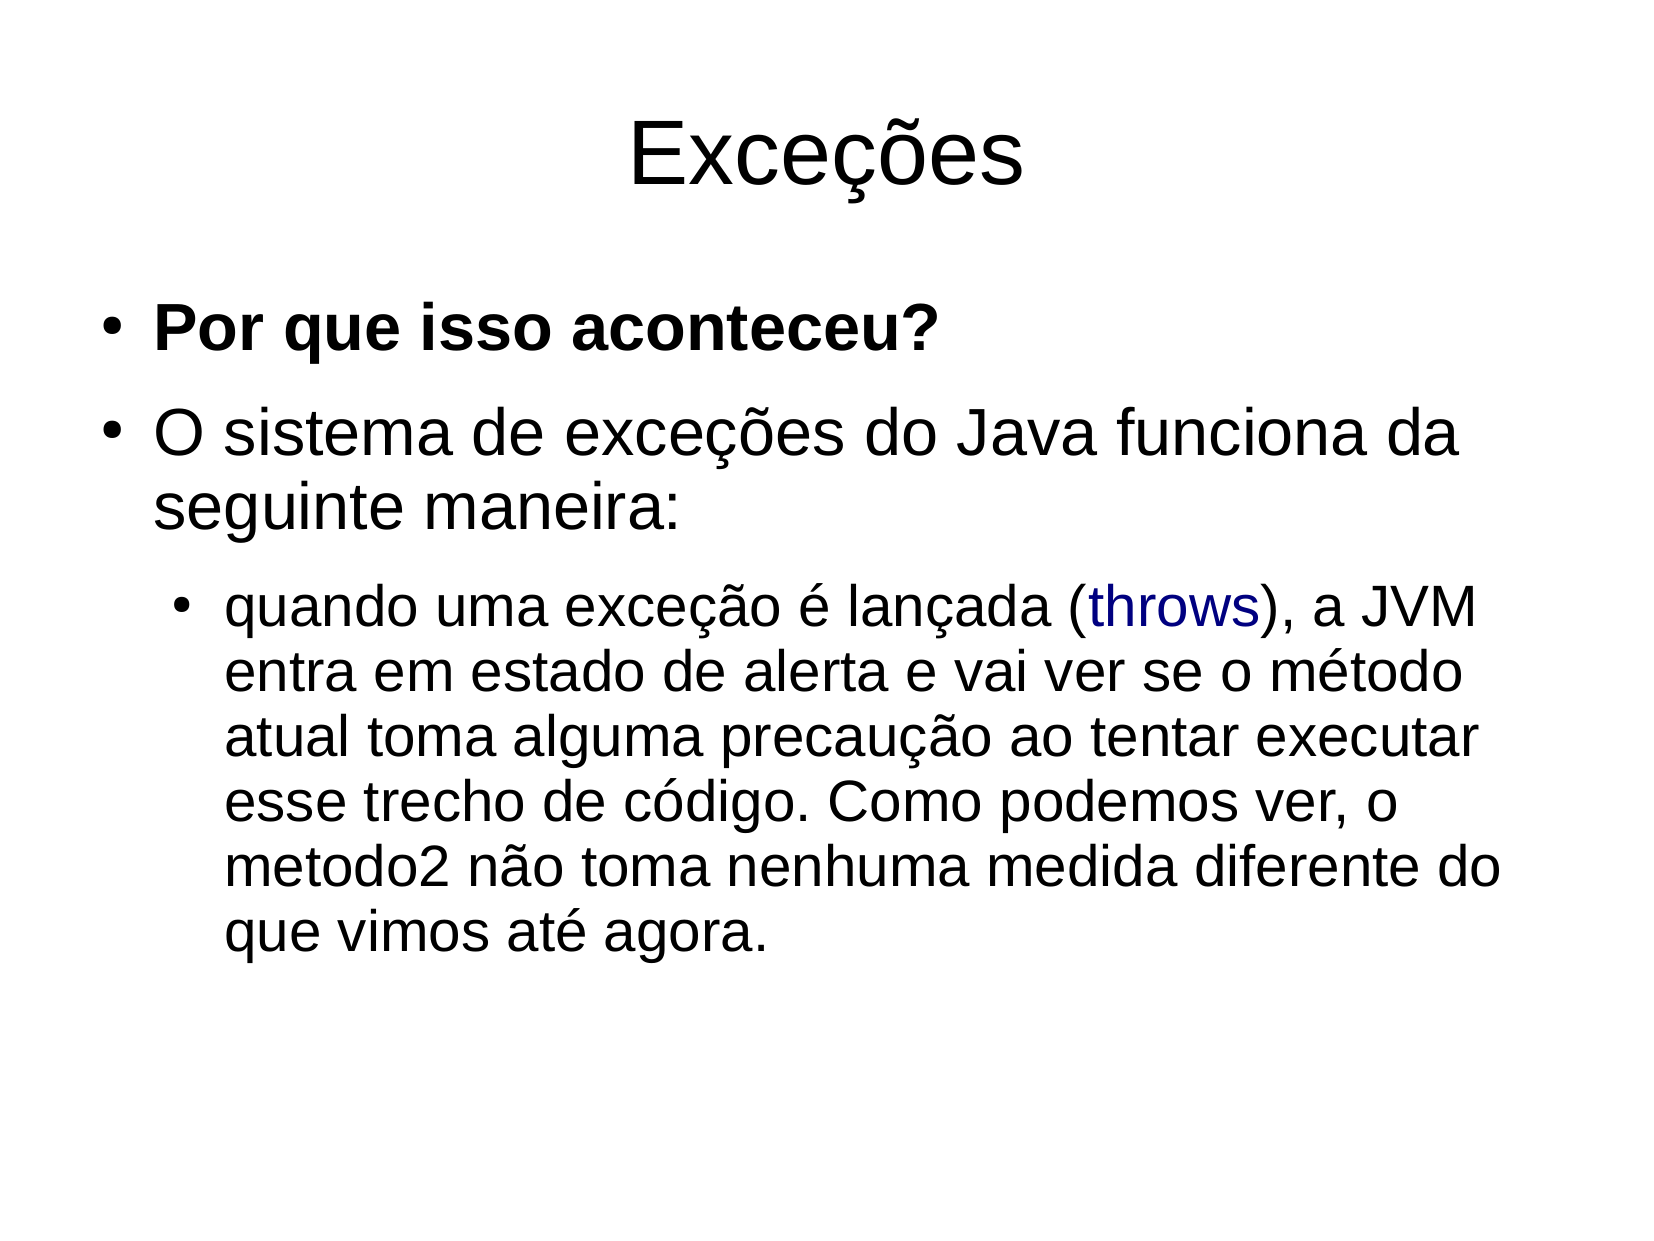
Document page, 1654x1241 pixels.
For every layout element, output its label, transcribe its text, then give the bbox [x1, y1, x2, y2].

title Exceções [82, 49, 1571, 257]
list Por que isso aconteceu? O sistema de exceções do Java funciona da seguinte maneira: quando uma exceção é lançada (throws), a JVM entra em estado de alerta e vai ver se o método atual toma alguma precaução ao tentar executar esse trecho de código. Como podemos ver, o metodo2 não toma nenhuma medida diferente do que vimos até agora. [82, 290, 1571, 1109]
